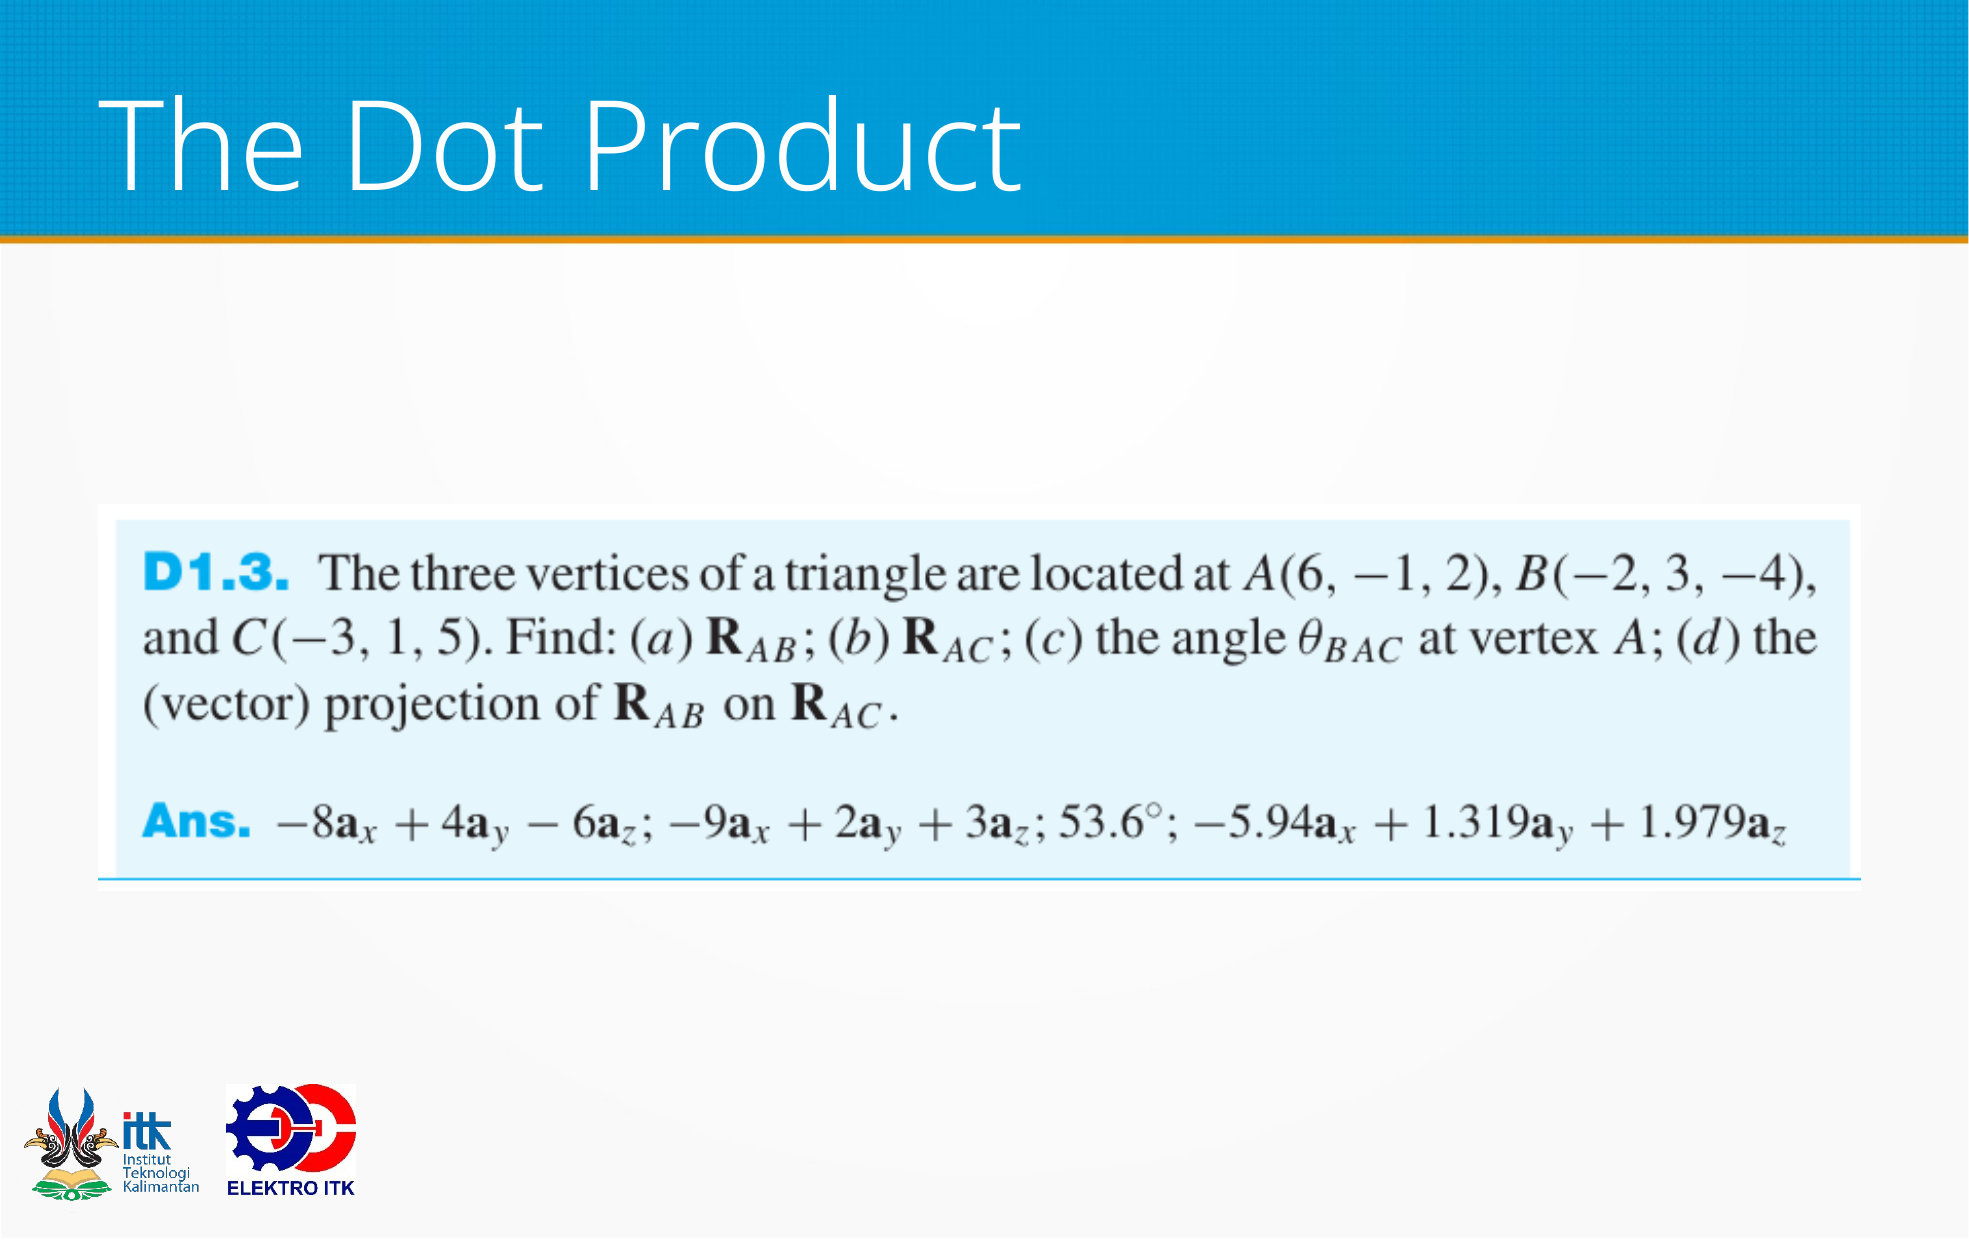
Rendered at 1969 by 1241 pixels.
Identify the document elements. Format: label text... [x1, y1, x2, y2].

picture [0, 233, 1969, 1241]
title The Dot Product [98, 19, 1870, 227]
